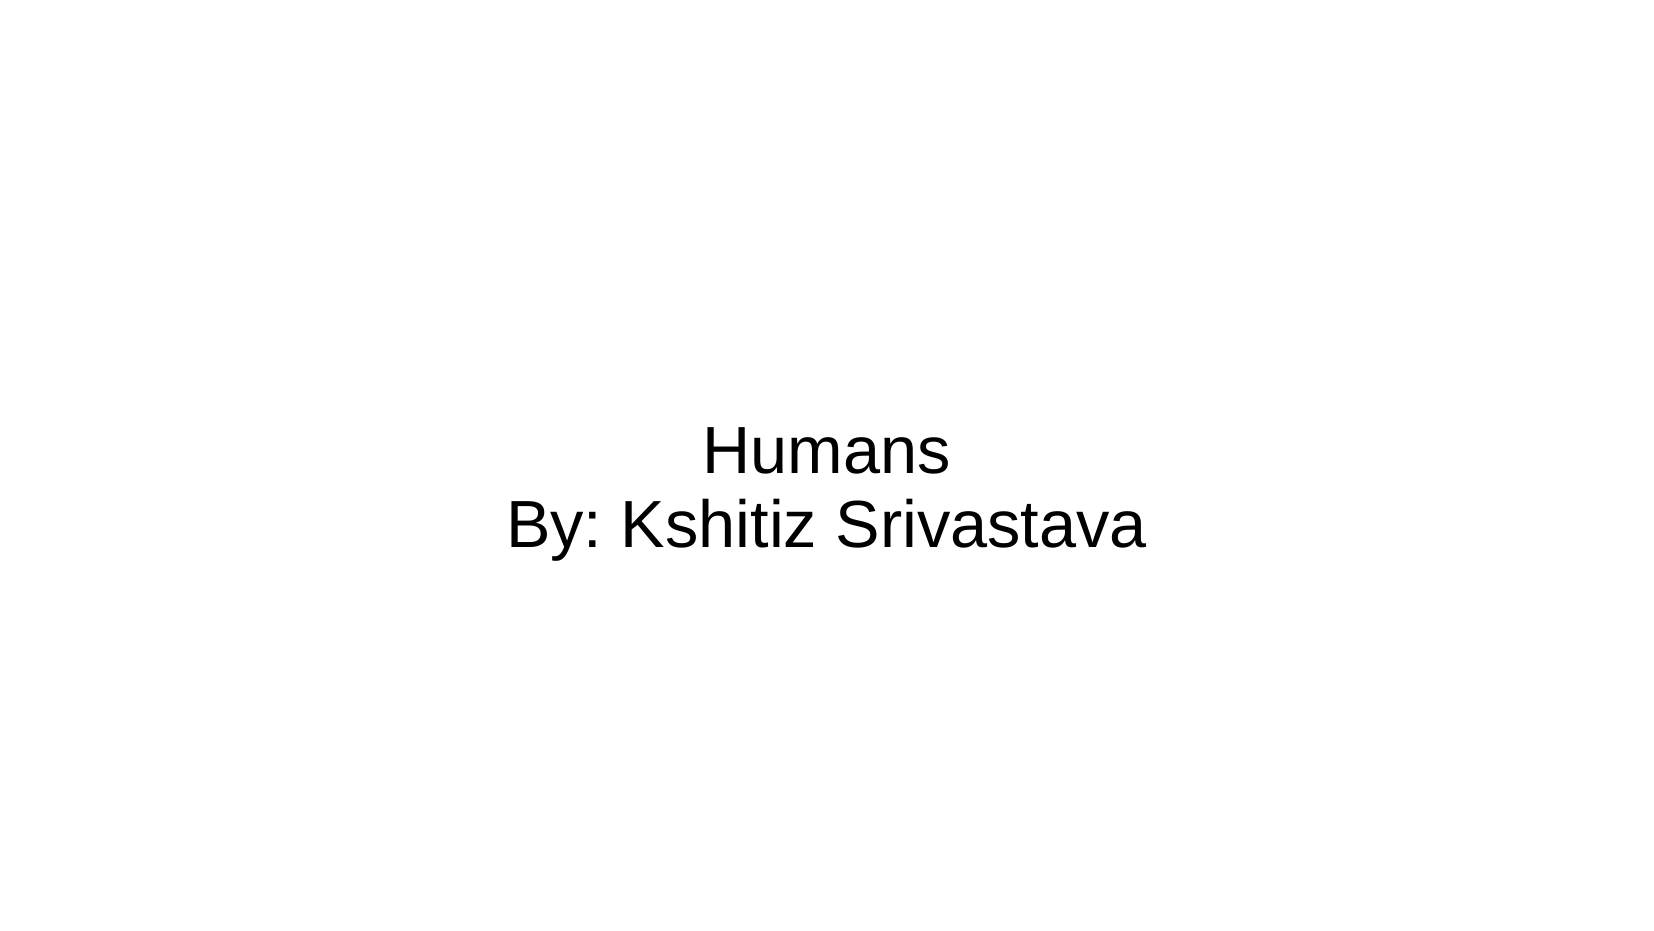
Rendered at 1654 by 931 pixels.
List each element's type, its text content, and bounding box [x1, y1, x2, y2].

subtitle Humans By: Kshitiz Srivastava [82, 217, 1571, 758]
